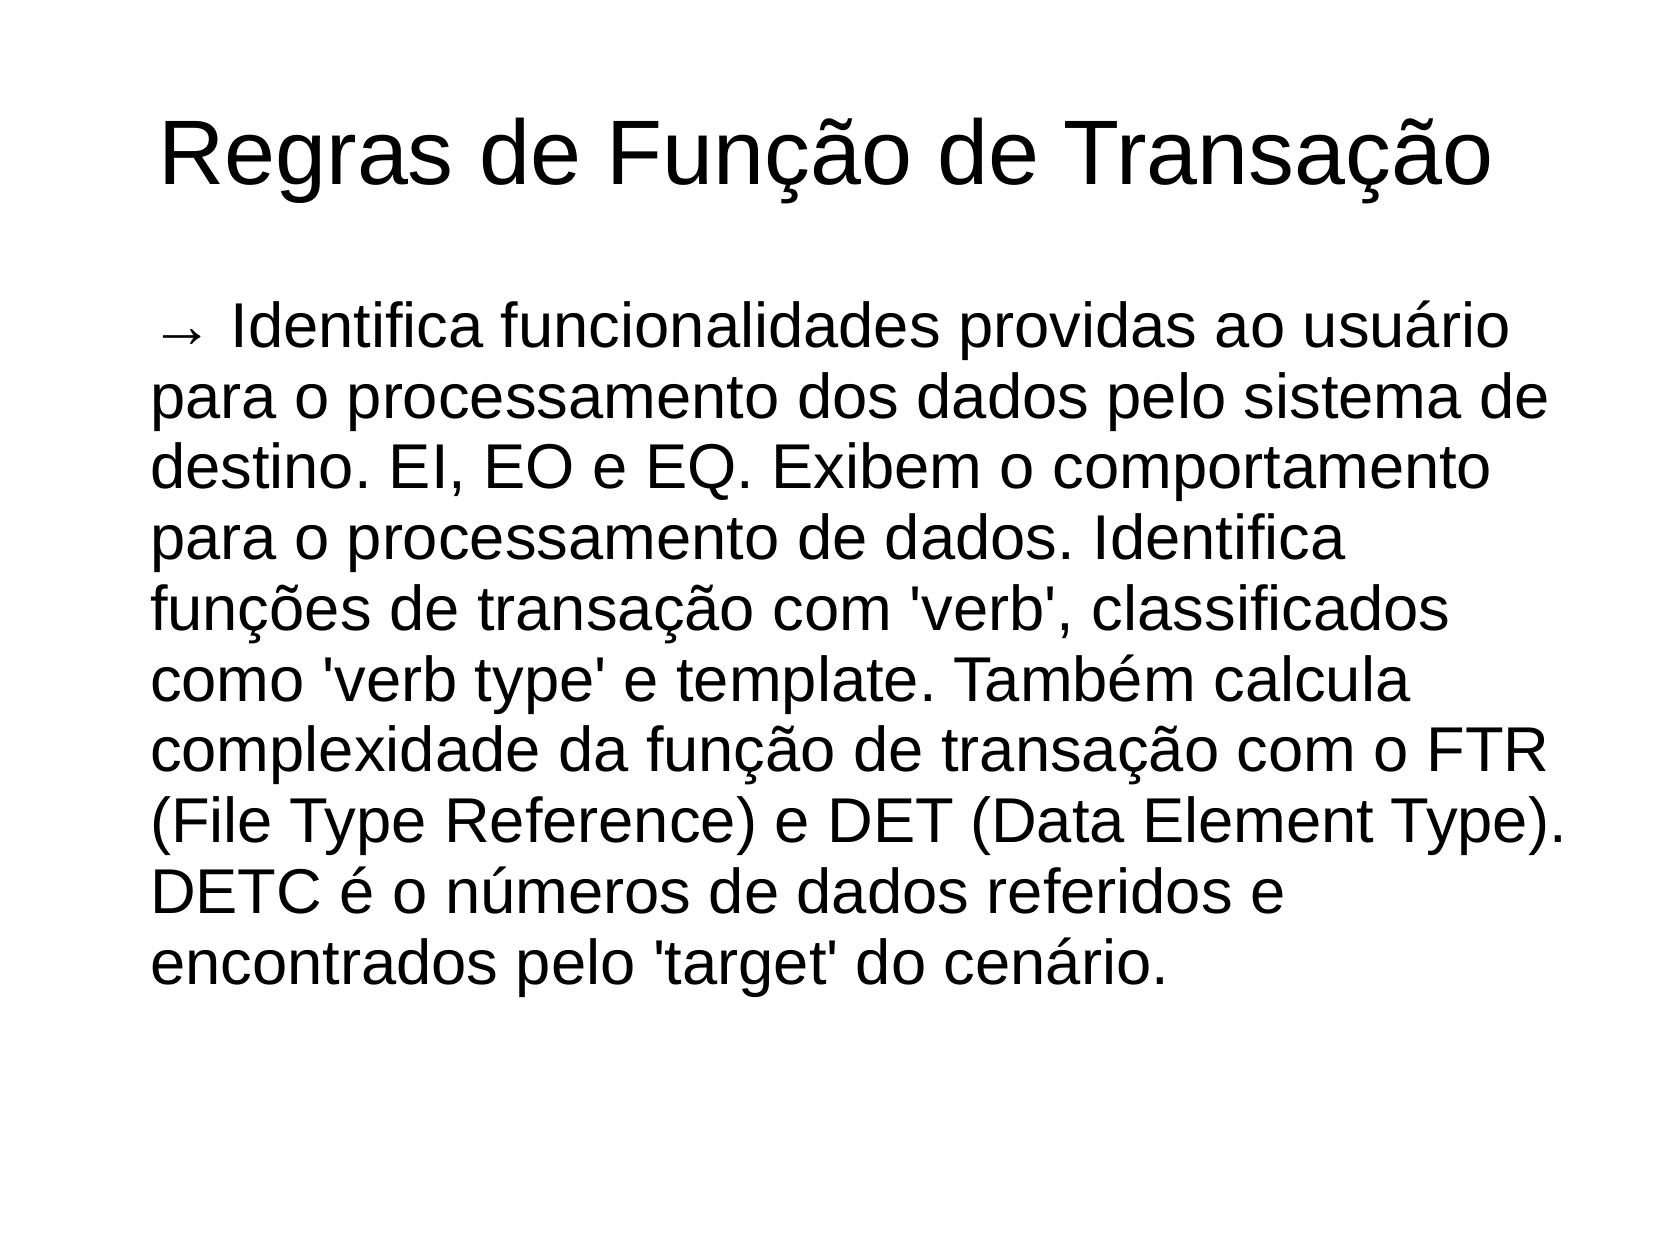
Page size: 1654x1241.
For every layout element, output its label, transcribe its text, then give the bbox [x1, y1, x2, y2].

list → Identifica funcionalidades providas ao usuário para o processamento dos dados pelo sistema de destino. EI, EO e EQ. Exibem o comportamento para o processamento de dados. Identifica funções de transação com 'verb', classificados como 'verb type' e template. Também calcula complexidade da função de transação com o FTR (File Type Reference) e DET (Data Element Type). DETC é o números de dados referidos e encontrados pelo 'target' do cenário. [82, 290, 1571, 1010]
title Regras de Função de Transação [82, 49, 1571, 257]
